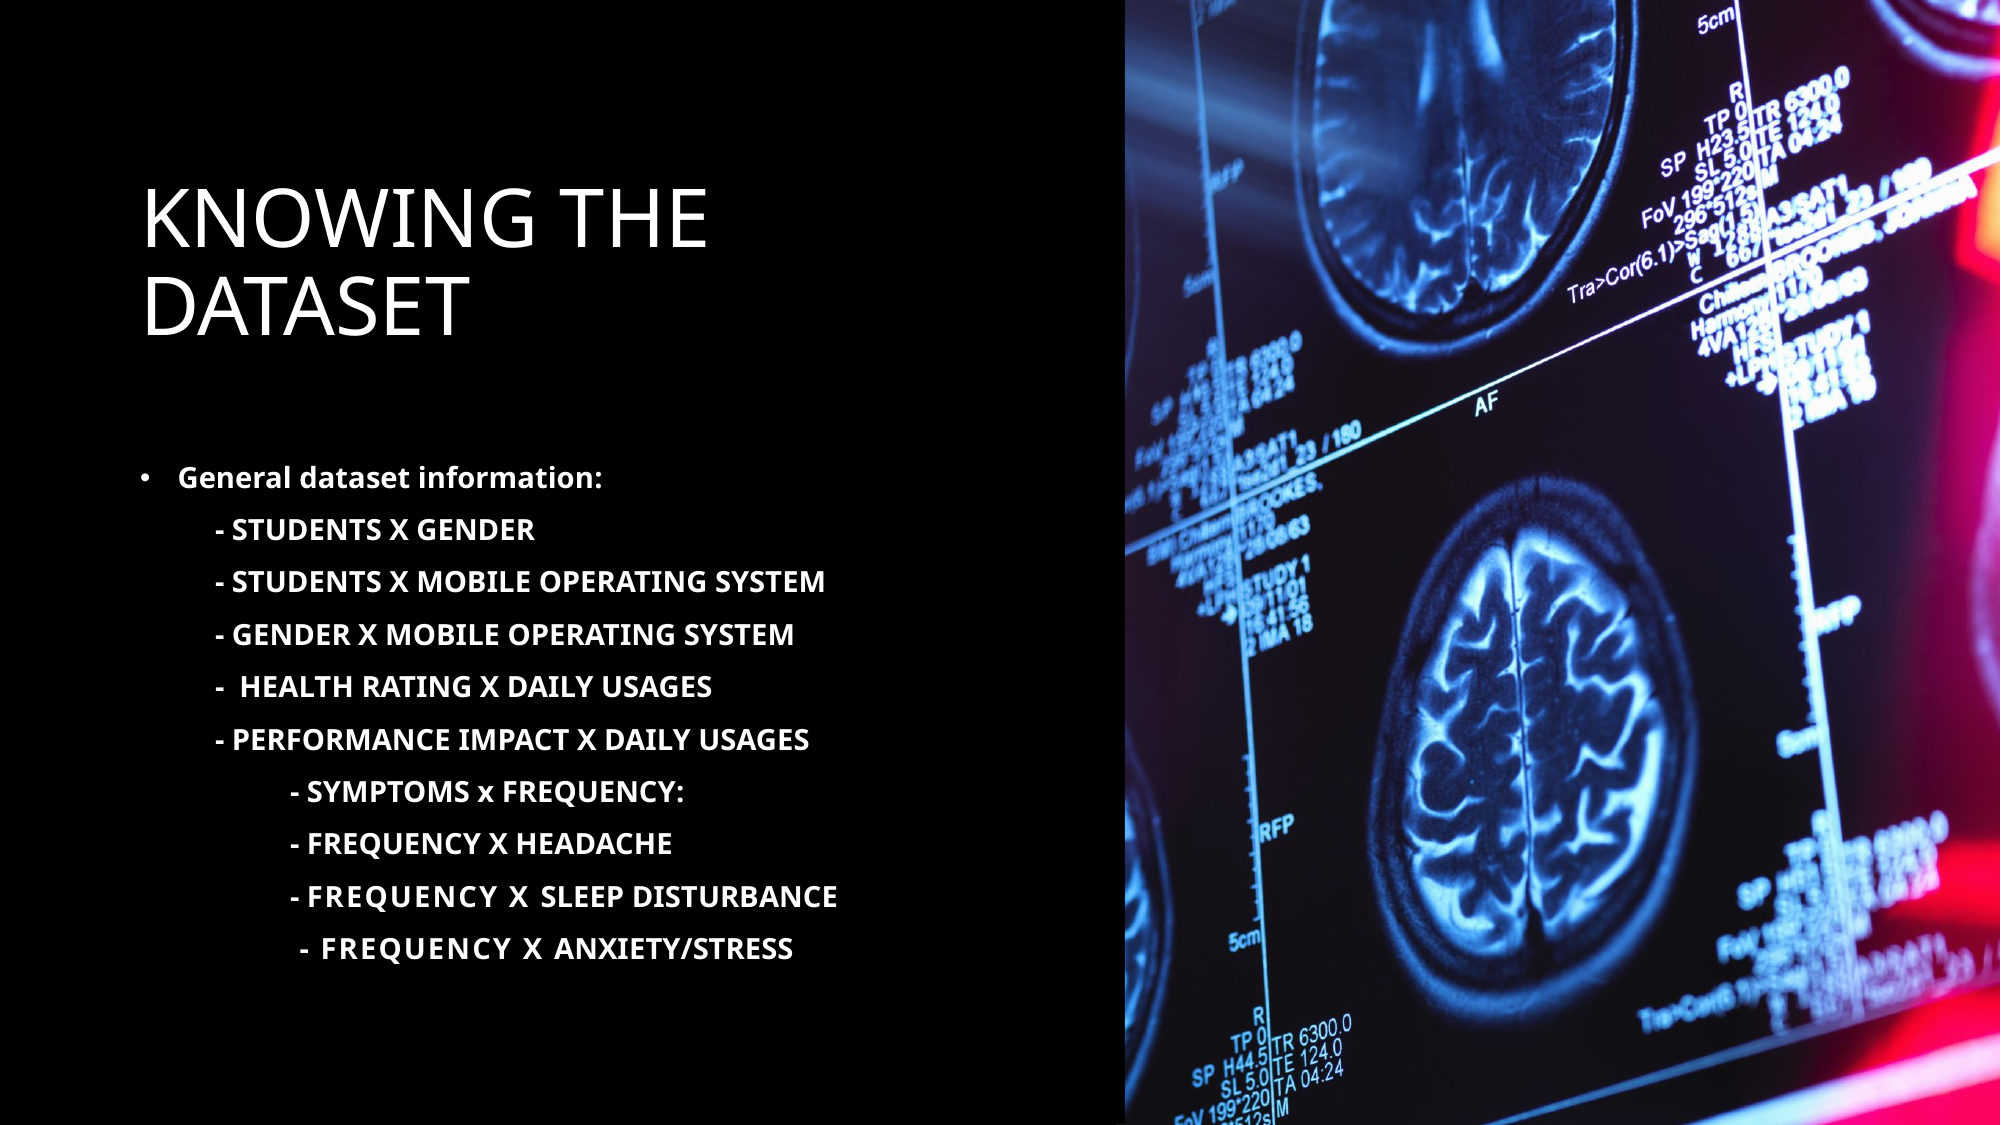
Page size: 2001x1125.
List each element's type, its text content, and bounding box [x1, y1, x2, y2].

list General dataset information: - STUDENTS X GENDER - STUDENTS X MOBILE OPERATING SYSTEM - GENDER X MOBILE OPERATING SYSTEM - HEALTH RATING X DAILY USAGES - PERFORMANCE IMPACT X DAILY USAGES - SYMPTOMS x FREQUENCY: - FREQUENCY X HEADACHE - FREQUENCY X SLEEP DISTURBANCE - FREQUENCY X ANXIETY/STRESS [124, 405, 1000, 1024]
picture [1124, 0, 2000, 1125]
title KNOWING THE DATASET [124, 125, 1000, 405]
